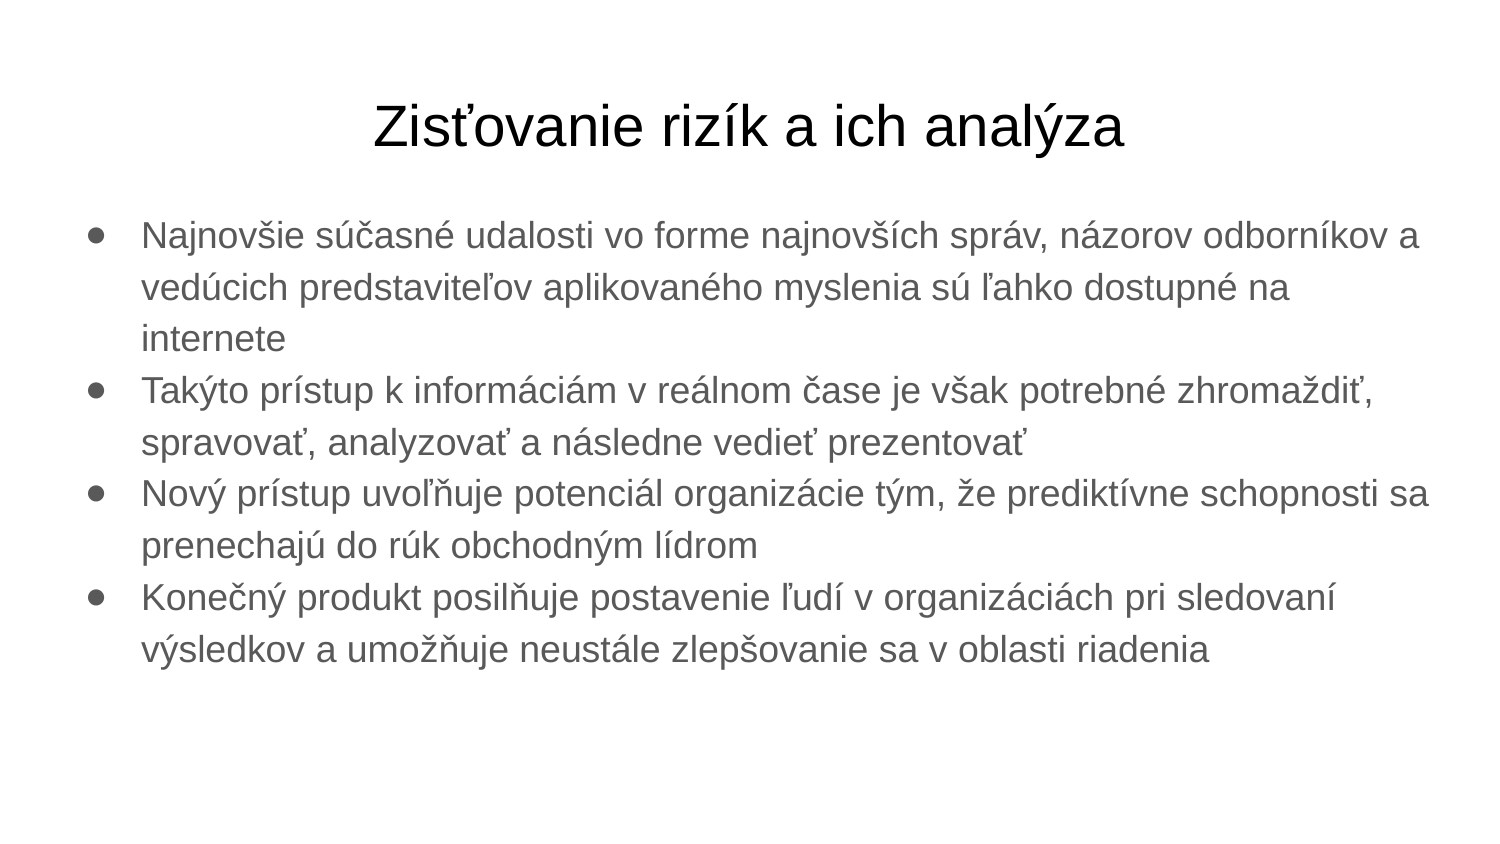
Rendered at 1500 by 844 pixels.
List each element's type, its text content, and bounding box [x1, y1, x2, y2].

list Najnovšie súčasné udalosti vo forme najnovších správ, názorov odborníkov a vedúcich predstaviteľov aplikovaného myslenia sú ľahko dostupné na internete Takýto prístup k informáciám v reálnom čase je však potrebné zhromaždiť, spravovať, analyzovať a následne vedieť prezentovať Nový prístup uvoľňuje potenciál organizácie tým, že prediktívne schopnosti sa prenechajú do rúk obchodným lídrom Konečný produkt posilňuje postavenie ľudí v organizáciách pri sledovaní výsledkov a umožňuje neustále zlepšovanie sa v oblasti riadenia [51, 189, 1449, 750]
title Zisťovanie rizík a ich analýza [51, 72, 1449, 167]
